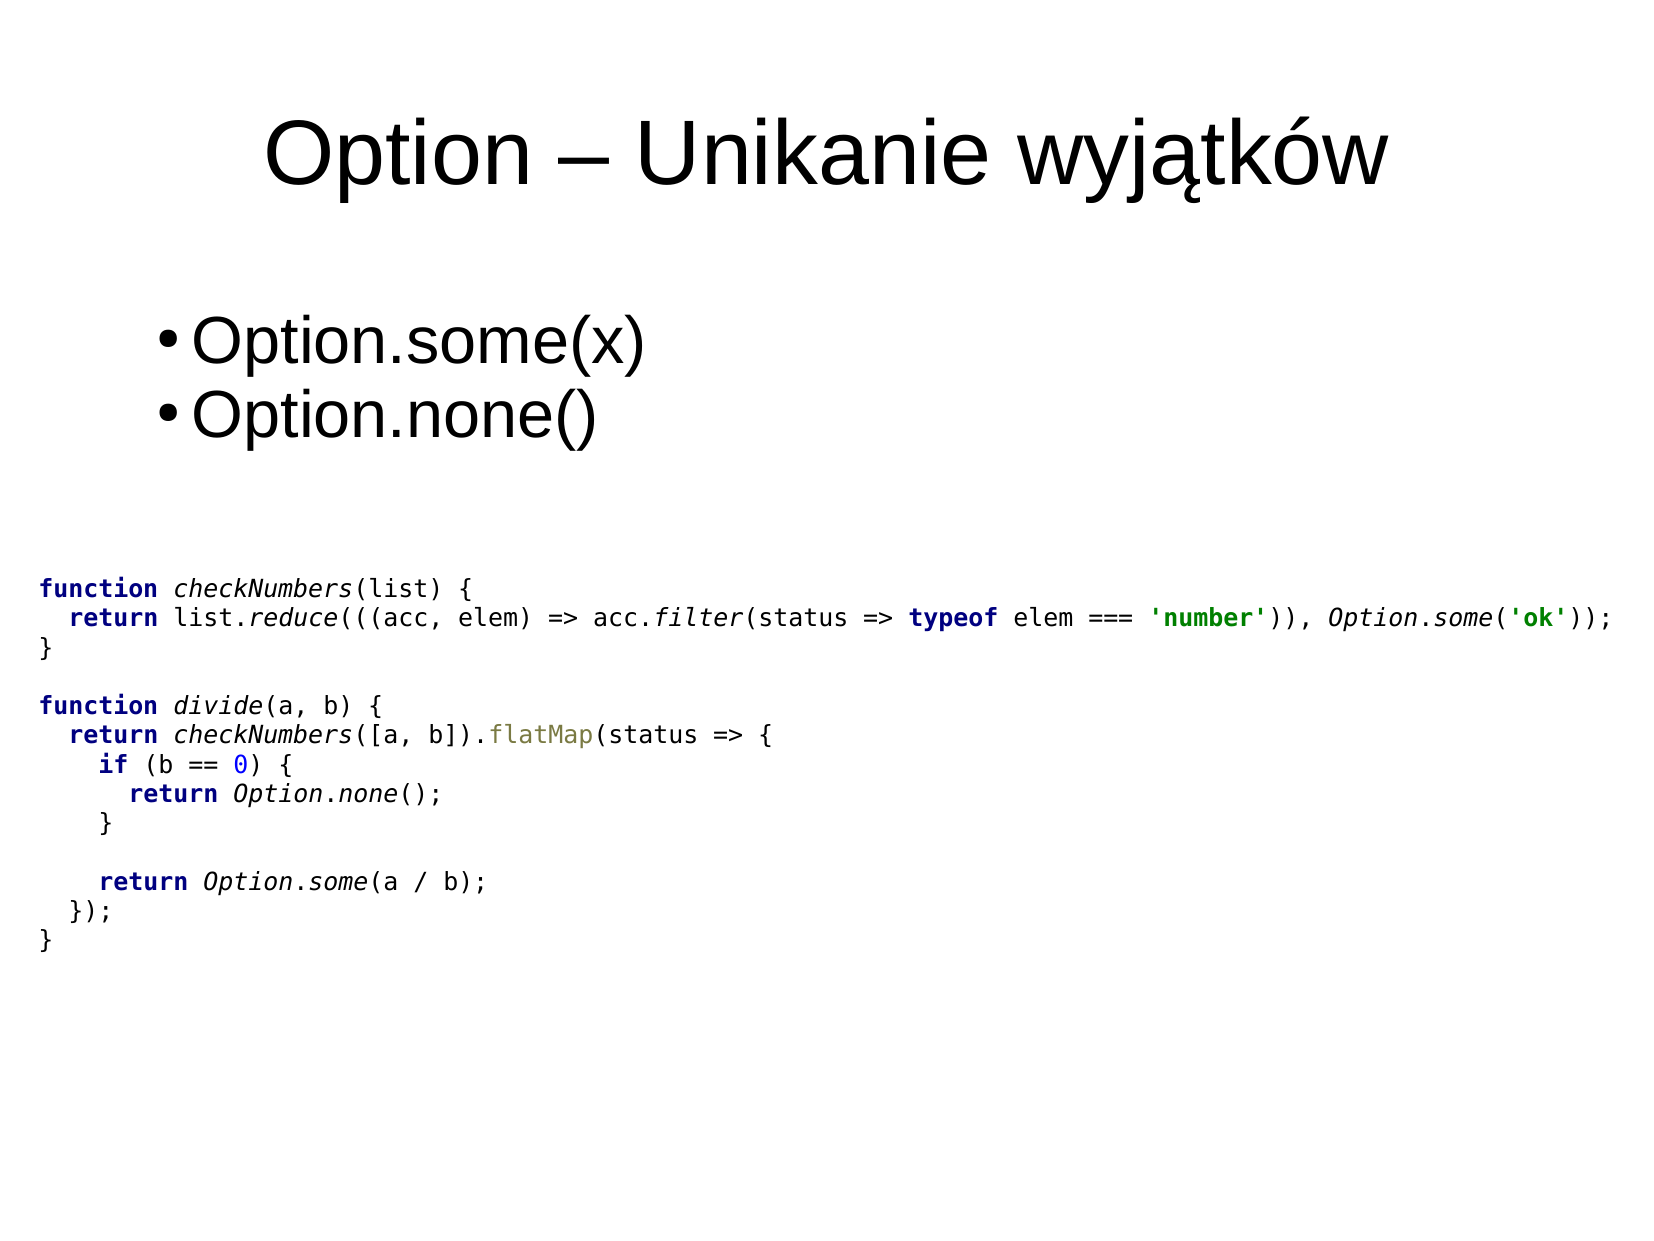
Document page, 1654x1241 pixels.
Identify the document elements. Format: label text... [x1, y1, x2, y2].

text_box function checkNumbers(list) { return list.reduce(((acc, elem) => acc.filter(status => typeof elem === 'number')), Option.some('ok')); } function divide(a, b) { return checkNumbers([a, b]).flatMap(status => { if (b == 0) { return Option.none(); } return Option.some(a / b); }); } [23, 566, 1629, 963]
text_box Option.some(x) Option.none() [141, 295, 683, 535]
title Option – Unikanie wyjątków [82, 49, 1571, 257]
